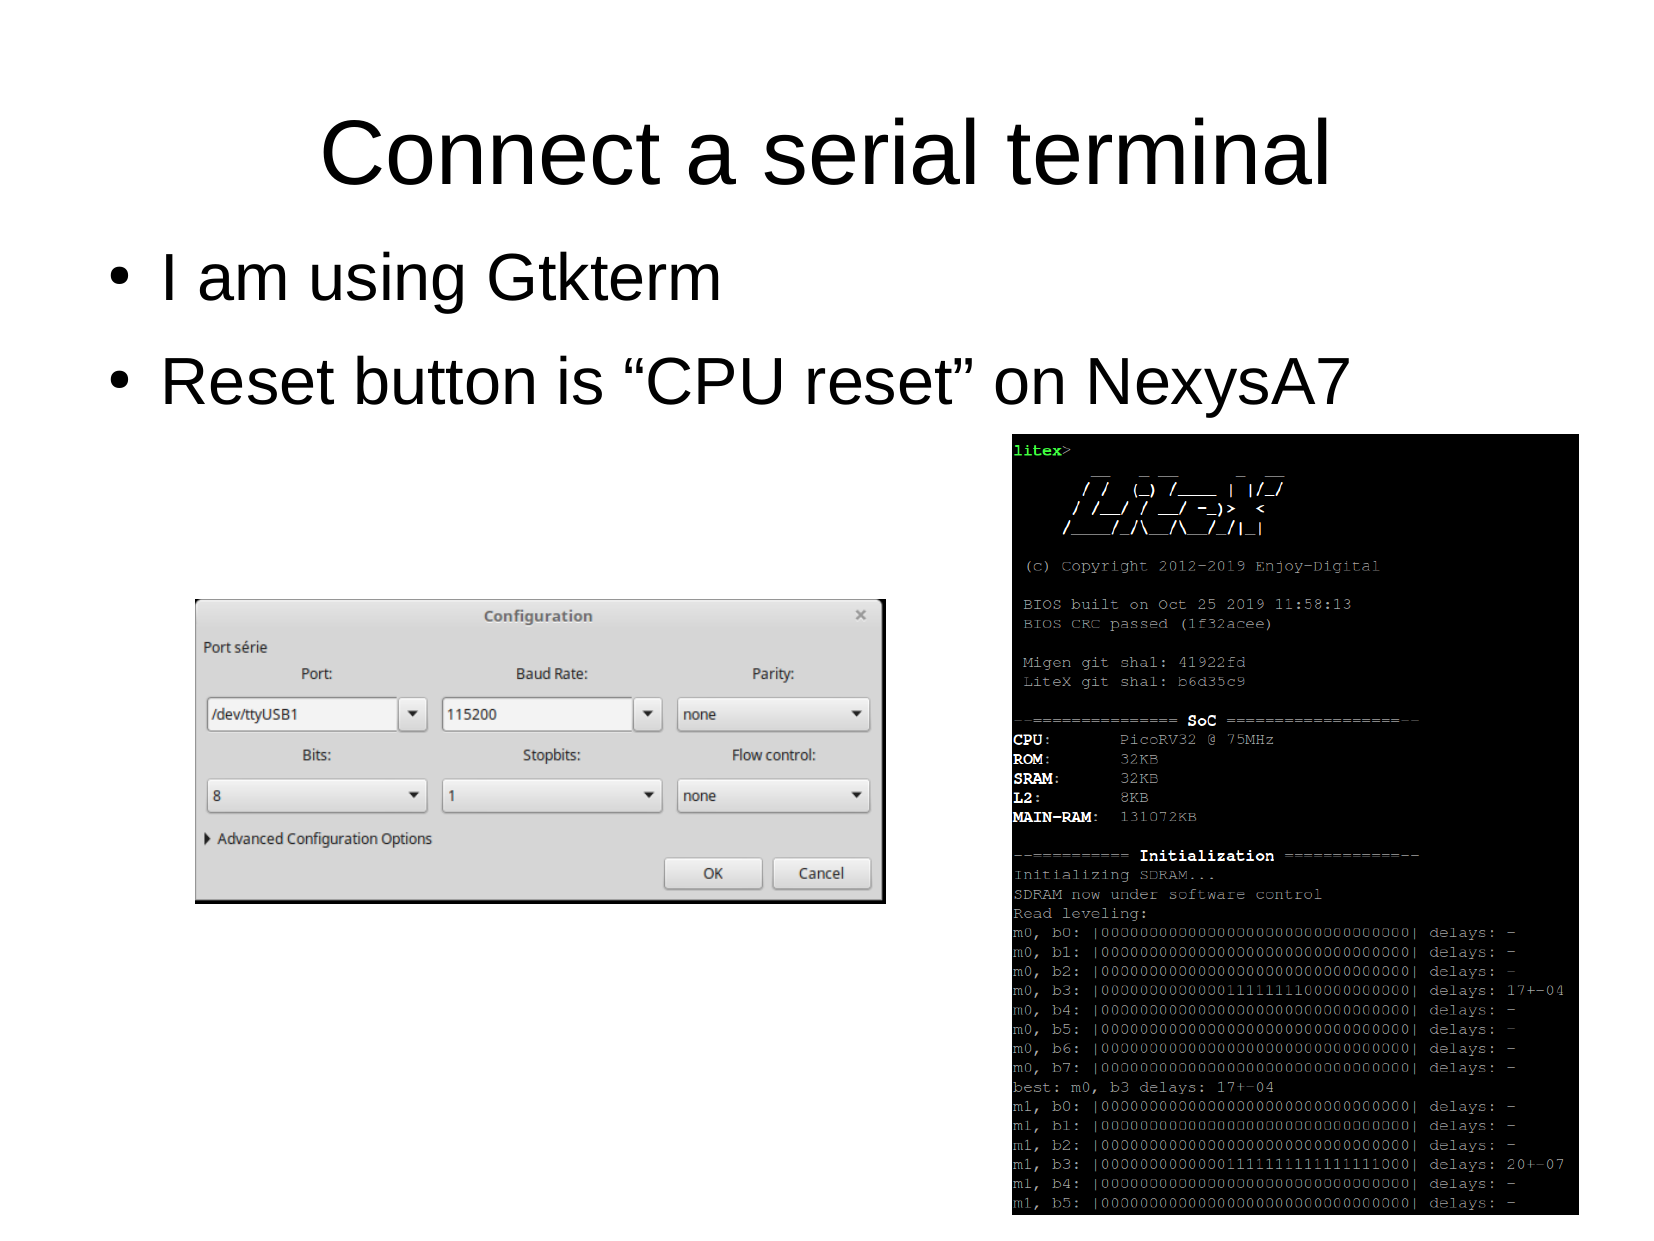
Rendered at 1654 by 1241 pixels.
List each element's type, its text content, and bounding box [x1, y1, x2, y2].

list I am using Gtkterm Reset button is “CPU reset” on NexysA7 [90, 240, 1579, 450]
picture [1012, 434, 1579, 1216]
title Connect a serial terminal [82, 49, 1571, 257]
picture [195, 599, 886, 904]
